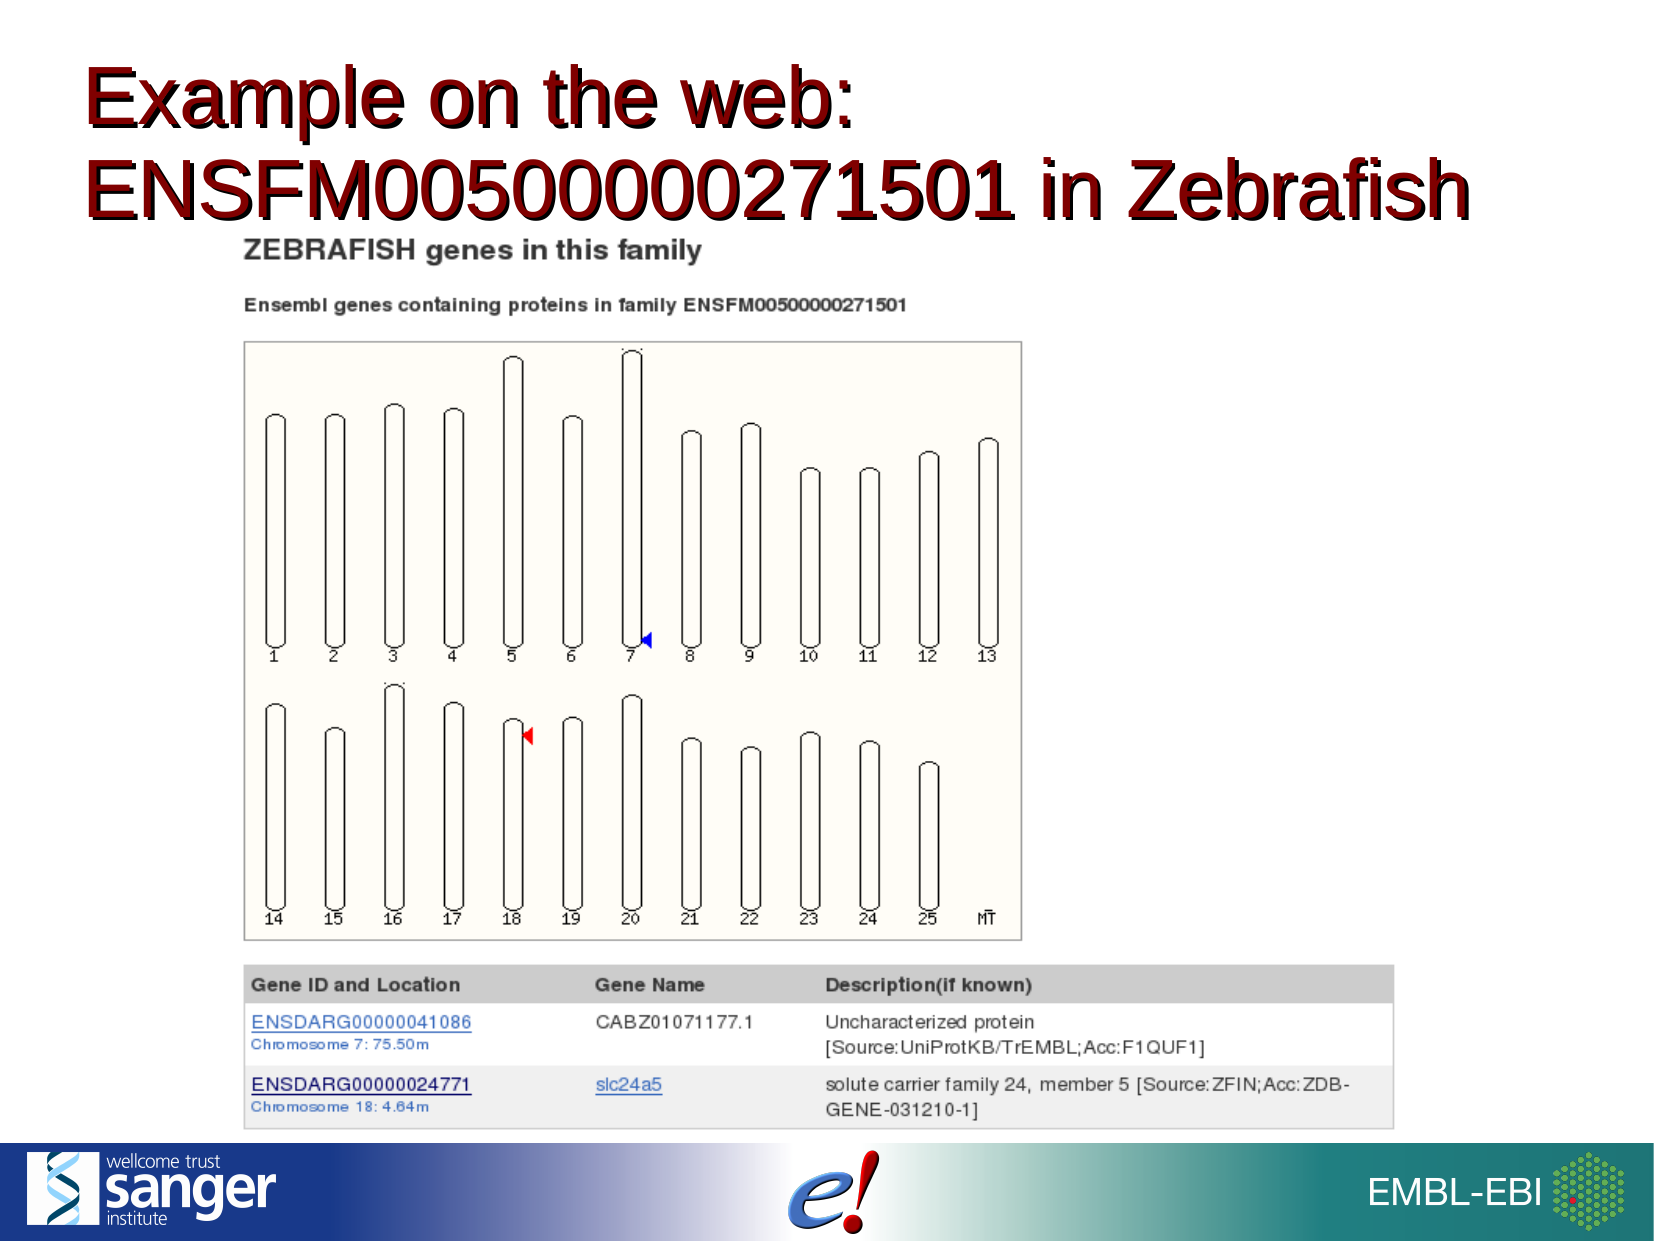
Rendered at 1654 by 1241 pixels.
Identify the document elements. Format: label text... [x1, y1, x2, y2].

title Example on the web: ENSFM00500000271501 in Zebrafish [82, 49, 1571, 257]
picture [222, 257, 1418, 1140]
picture [0, 1143, 1654, 1241]
